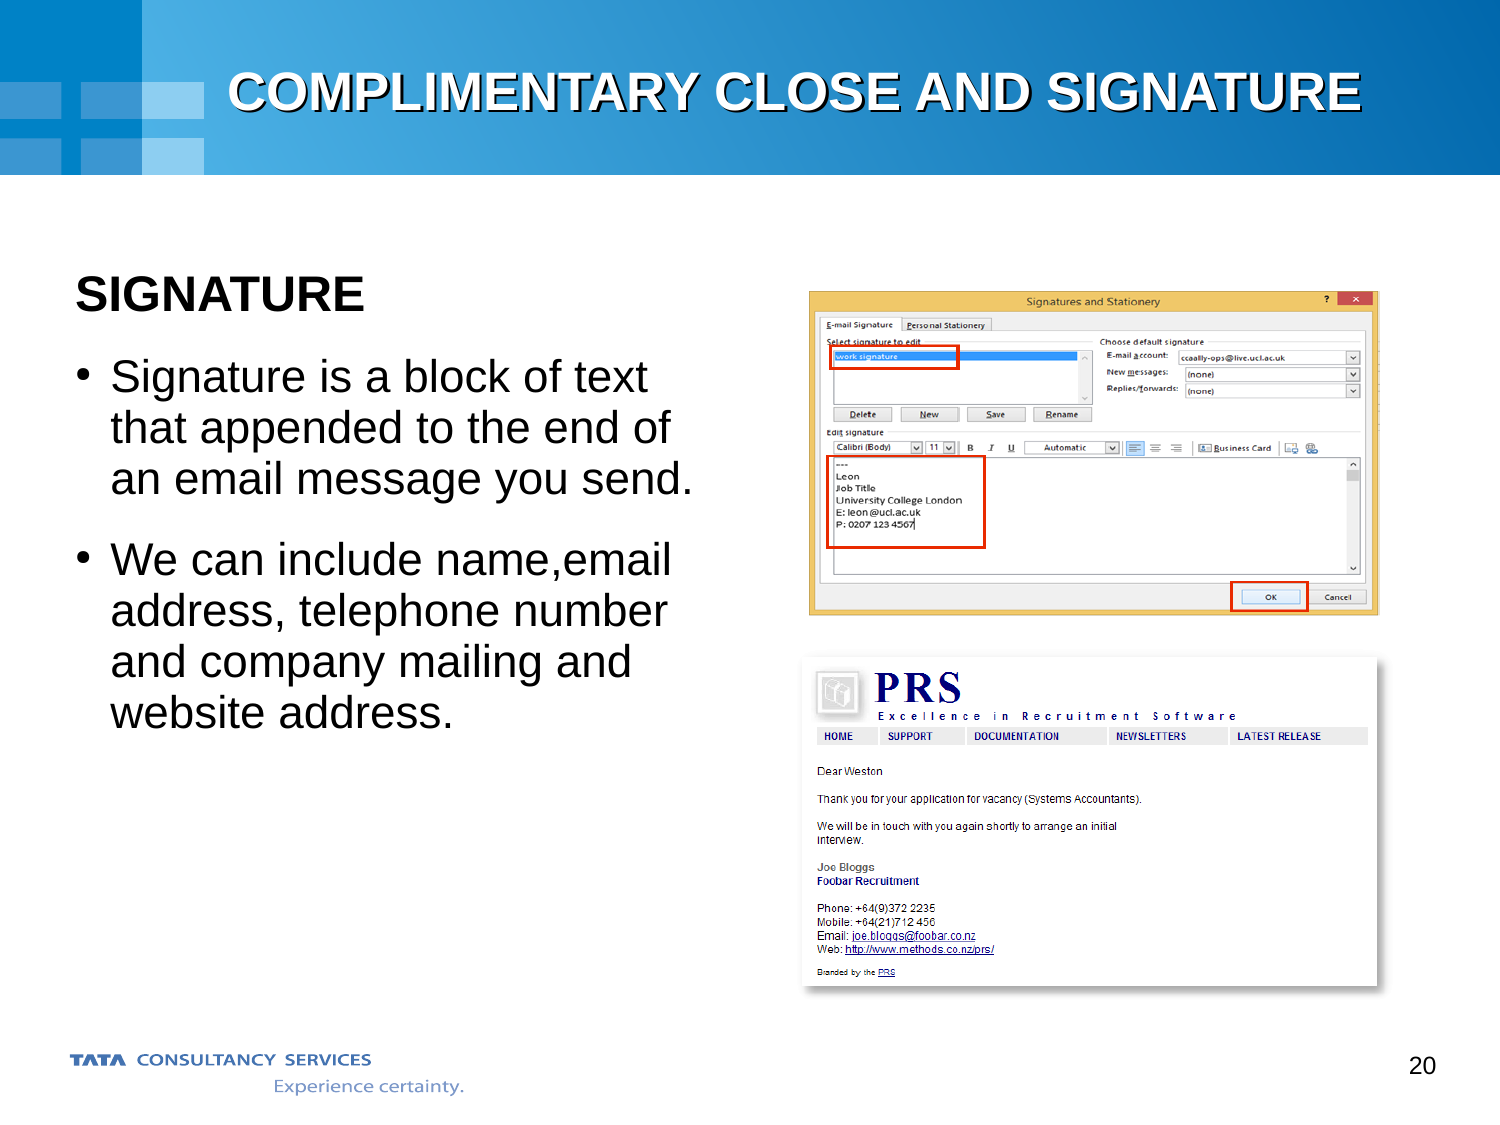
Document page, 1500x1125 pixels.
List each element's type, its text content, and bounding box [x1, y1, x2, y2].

picture [809, 291, 1380, 616]
list SIGNATURE Signature is a block of text that appended to the end of an email message you send. We can include name,email address, telephone number and company mailing and website address. [74, 263, 733, 1004]
picture [794, 649, 1395, 1004]
title COMPLIMENTARY CLOSE AND SIGNATURE [212, 54, 1449, 133]
